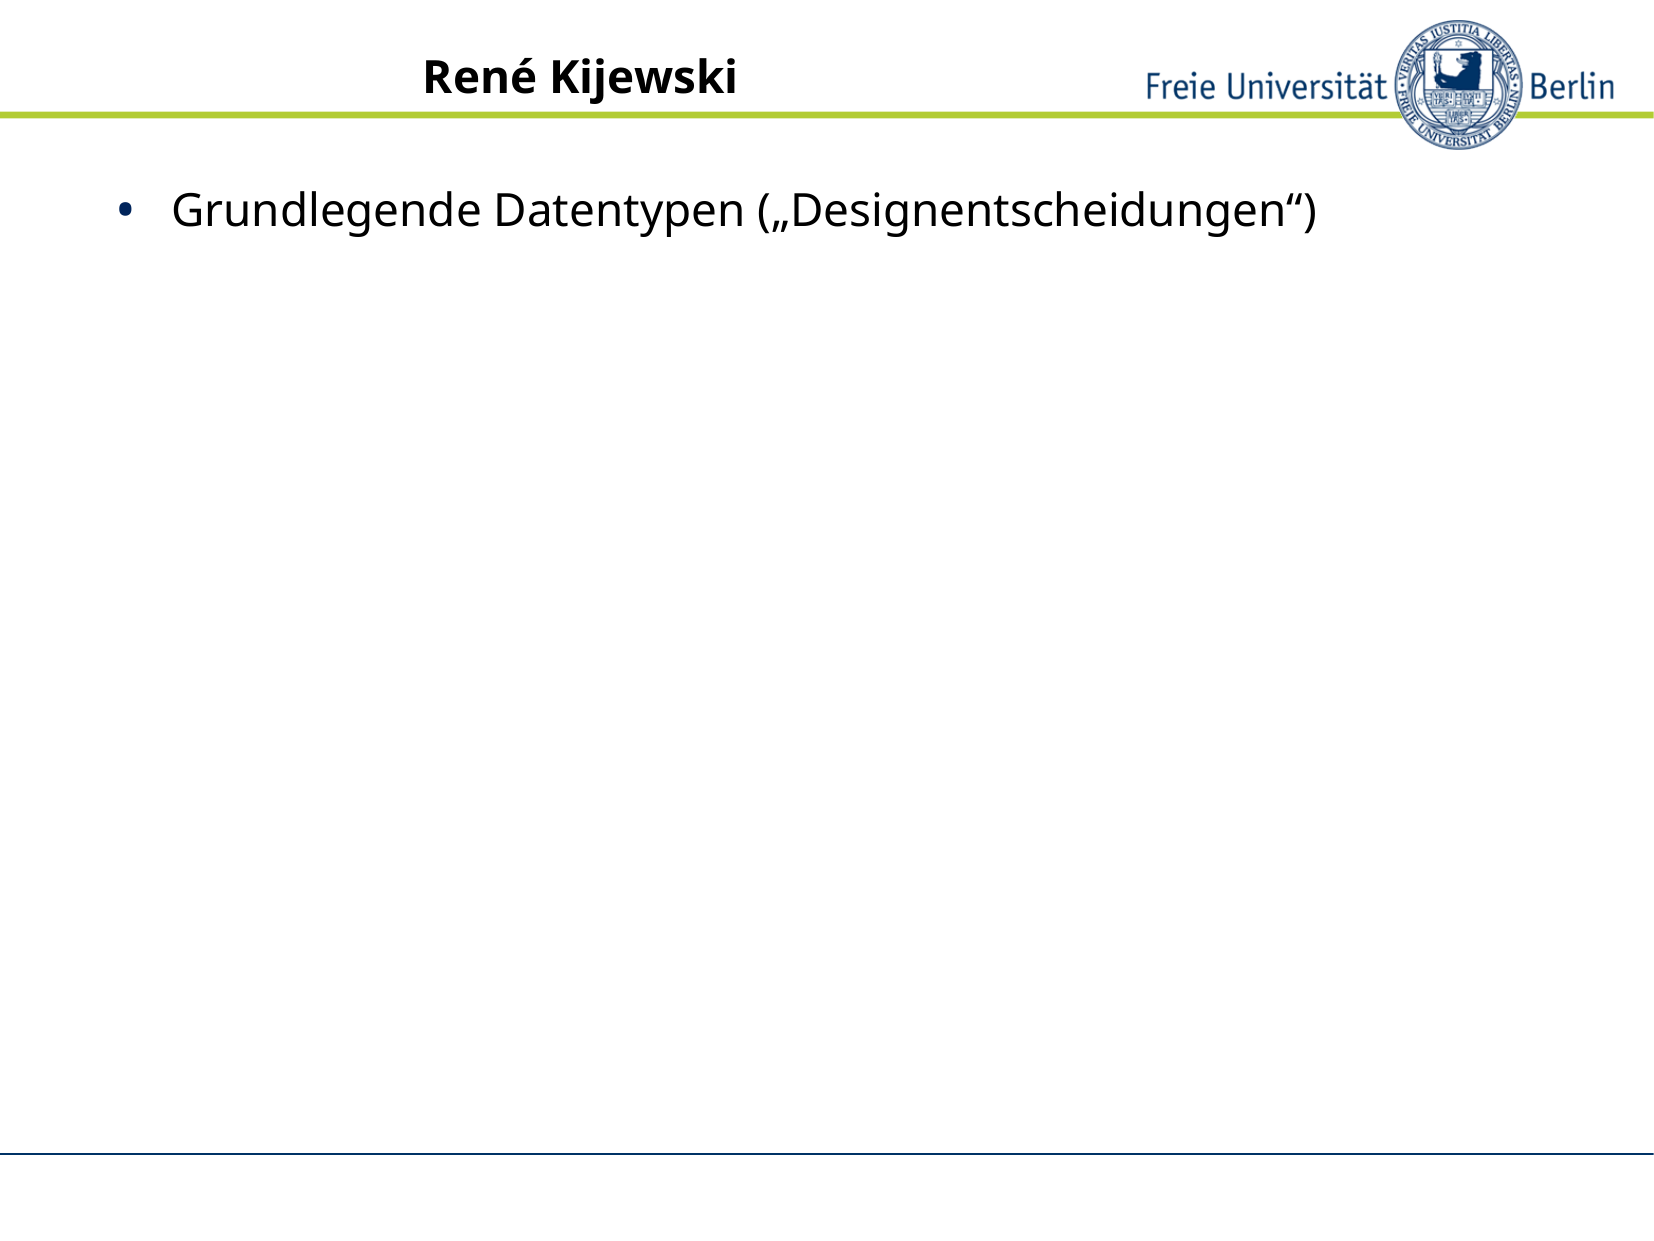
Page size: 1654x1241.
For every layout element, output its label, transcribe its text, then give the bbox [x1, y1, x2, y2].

list Grundlegende Datentypen („Designentscheidungen“) [115, 177, 1418, 680]
title René Kijewski [422, 0, 1654, 152]
